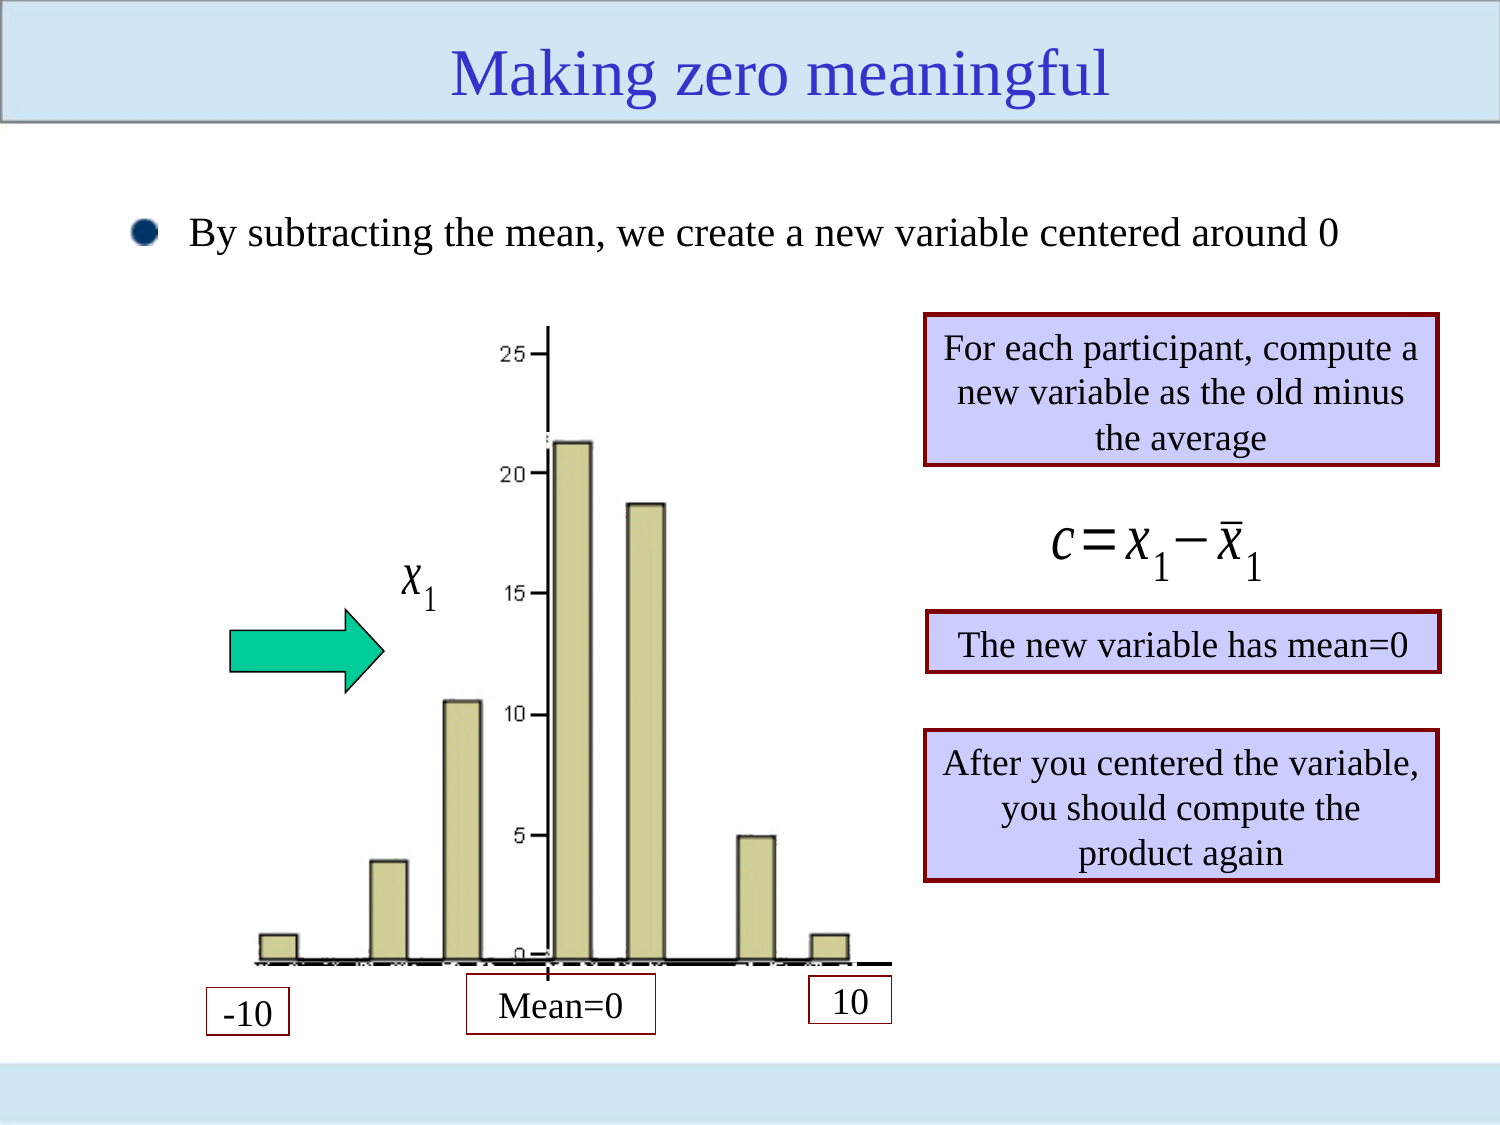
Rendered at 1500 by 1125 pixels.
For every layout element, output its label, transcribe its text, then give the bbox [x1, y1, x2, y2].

chart [390, 538, 448, 619]
text_box By subtracting the mean, we create a new variable centered around 0 [112, 187, 1413, 263]
text_box 10 [809, 976, 892, 1024]
text_box Mean=0 [466, 973, 656, 1035]
text_box After you centered the variable, you should compute the product again [924, 730, 1438, 881]
chart [1036, 501, 1282, 590]
title Making zero meaningful [249, 21, 1313, 117]
text_box For each participant, compute a new variable as the old minus the average [924, 314, 1438, 466]
text_box The new variable has mean=0 [927, 611, 1440, 673]
text_box -10 [206, 987, 290, 1036]
picture [0, 0, 1500, 1125]
